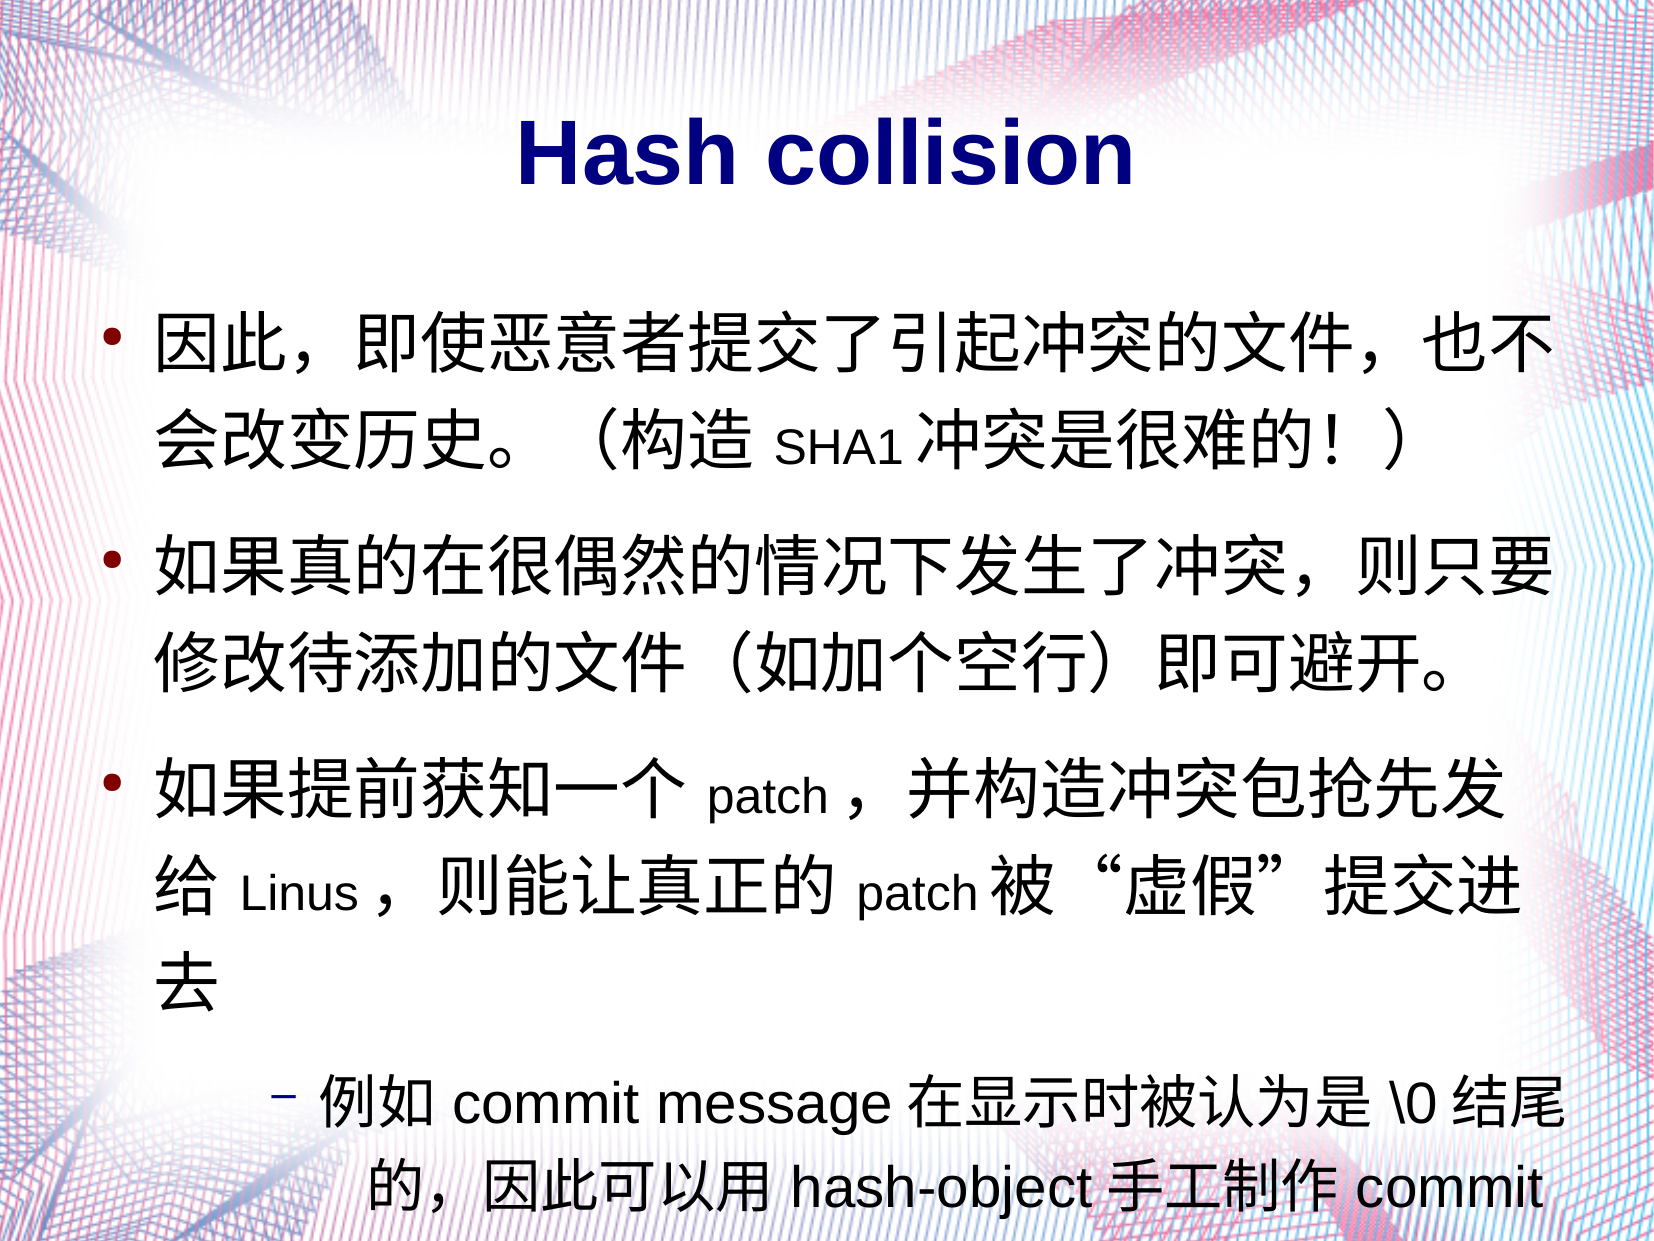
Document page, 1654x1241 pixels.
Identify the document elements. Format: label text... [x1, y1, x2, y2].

picture [0, 0, 1654, 1241]
title Hash collision [82, 49, 1571, 257]
list 因此，即使恶意者提交了引起冲突的文件，也不会改变历史。（构造SHA1冲突是很难的！） 如果真的在很偶然的情况下发生了冲突，则只要修改待添加的文件（如加个空行）即可避开。 如果提前获知一个patch，并构造冲突包抢先发给Linus，则能让真正的patch被“虚假”提交进去 例如commit message在显示时被认为是\0结尾的，因此可以用hash-object手工制作commit对象，在\0后面藏一些好玩的东西 [82, 290, 1571, 1155]
